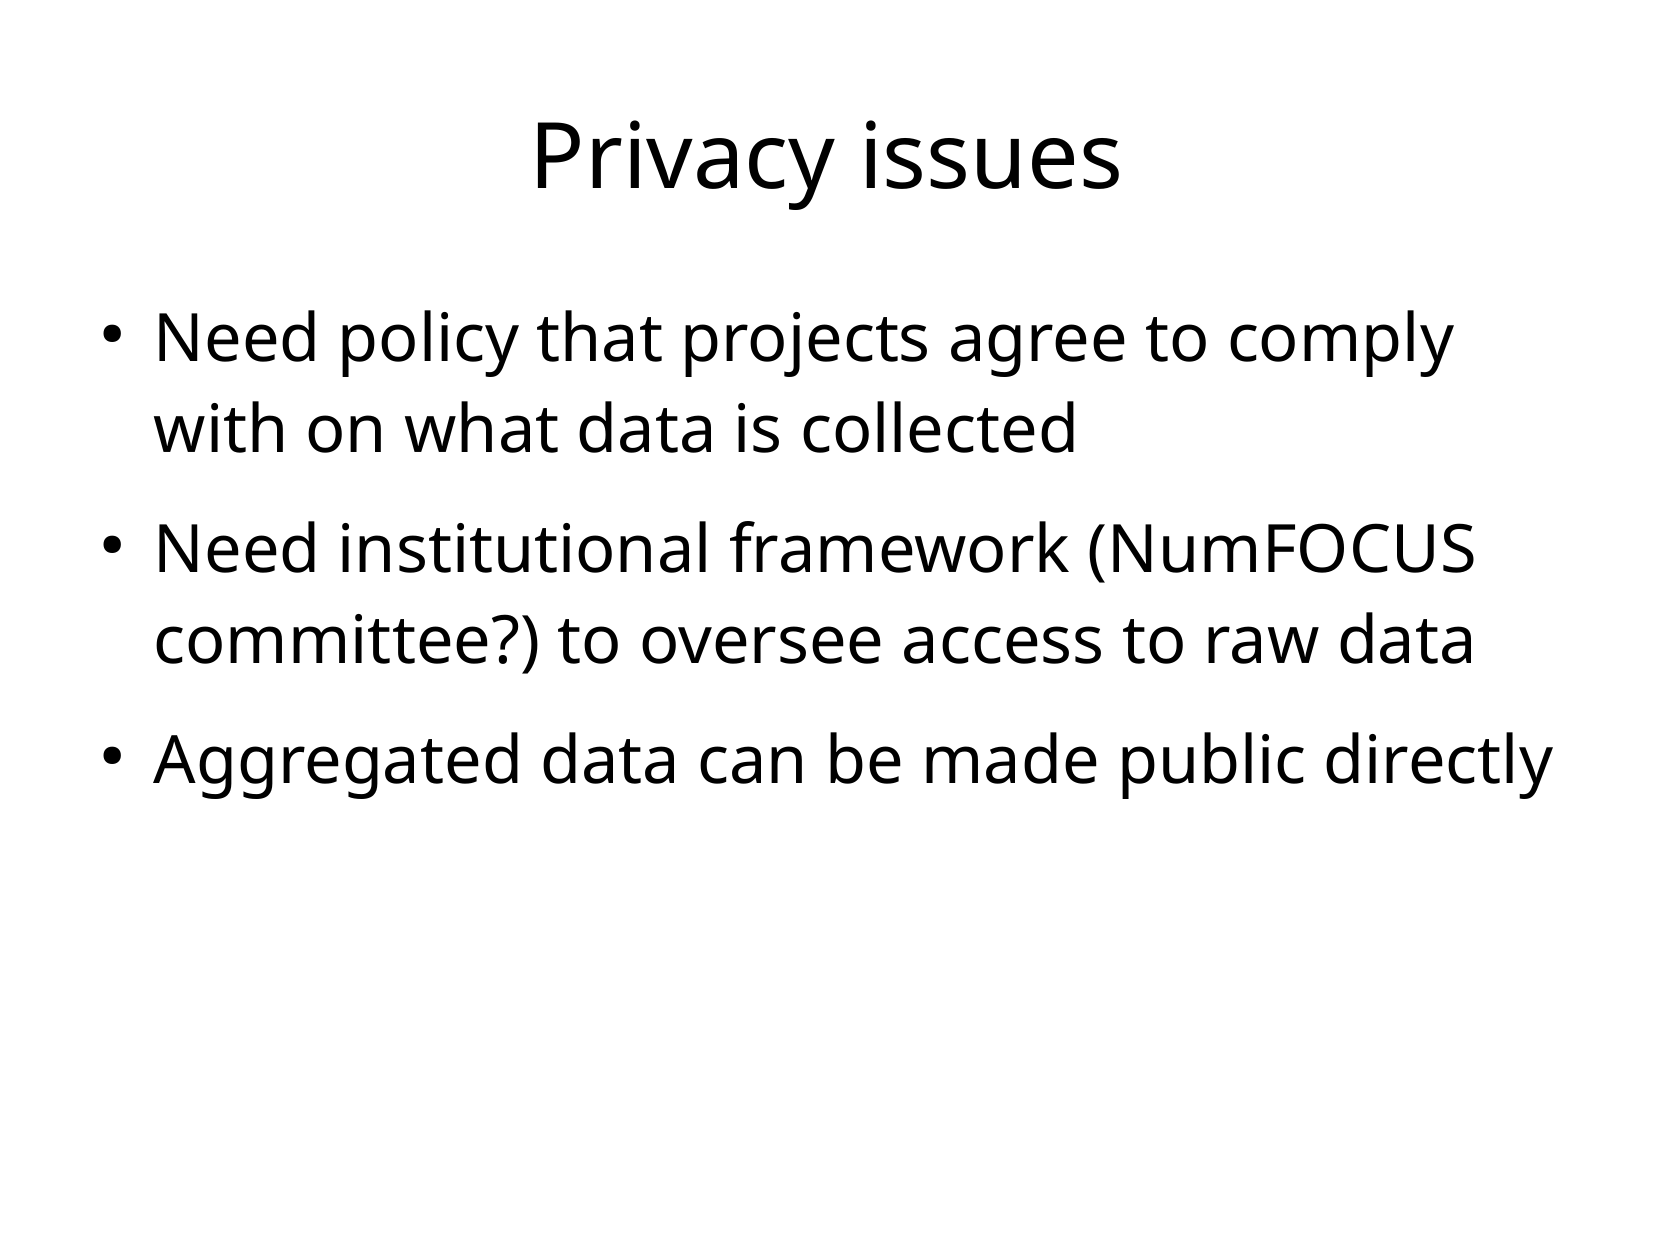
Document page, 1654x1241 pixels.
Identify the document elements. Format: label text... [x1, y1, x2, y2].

list Need policy that projects agree to comply with on what data is collected Need institutional framework (NumFOCUS committee?) to oversee access to raw data Aggregated data can be made public directly [82, 290, 1571, 1010]
title Privacy issues [82, 49, 1571, 257]
